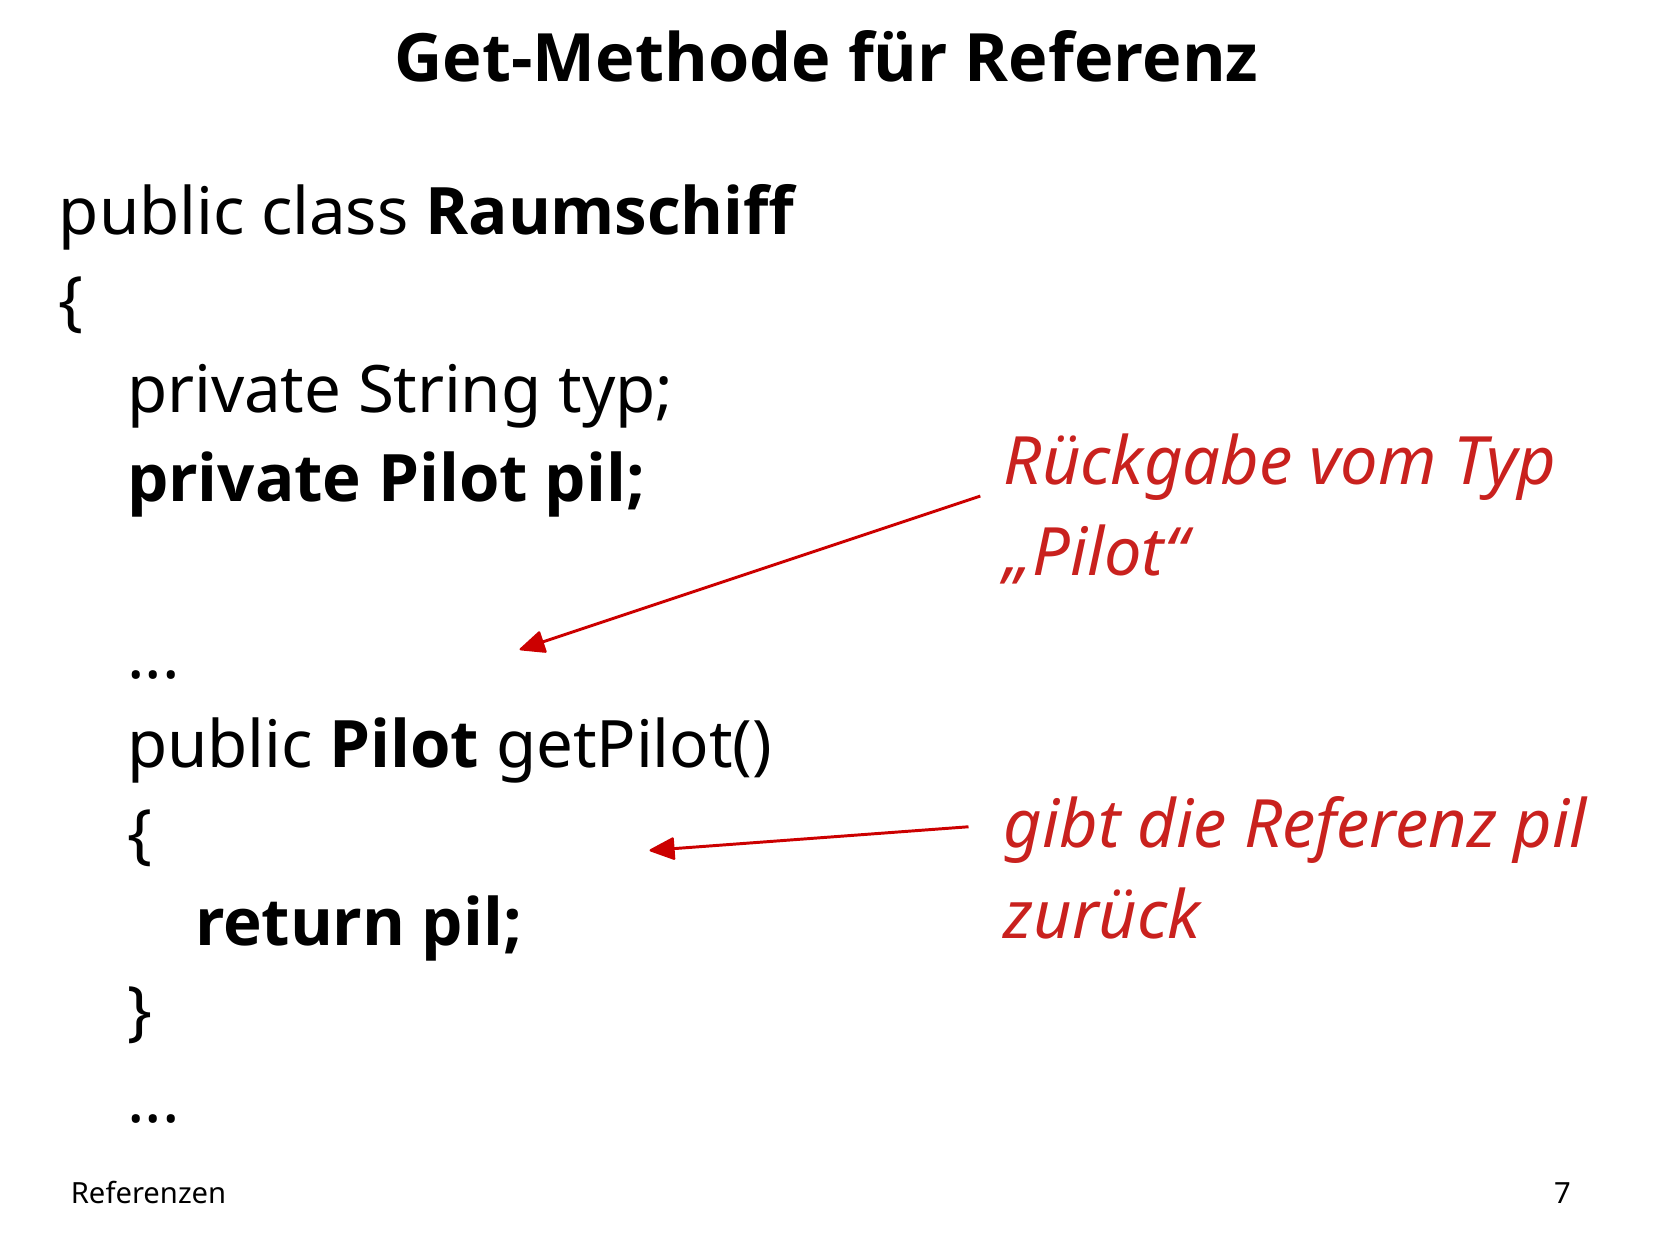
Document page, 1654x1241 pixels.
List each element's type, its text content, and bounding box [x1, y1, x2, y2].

title Get-Methode für Referenz [0, 5, 1654, 107]
list public class Raumschiff { private String typ; private Pilot pil; ... public Pilot getPilot() { return pil; } ... [59, 165, 1630, 1146]
list Rückgabe vom Typ „Pilot“ gibt die Referenz pil zurück [1003, 413, 1630, 981]
